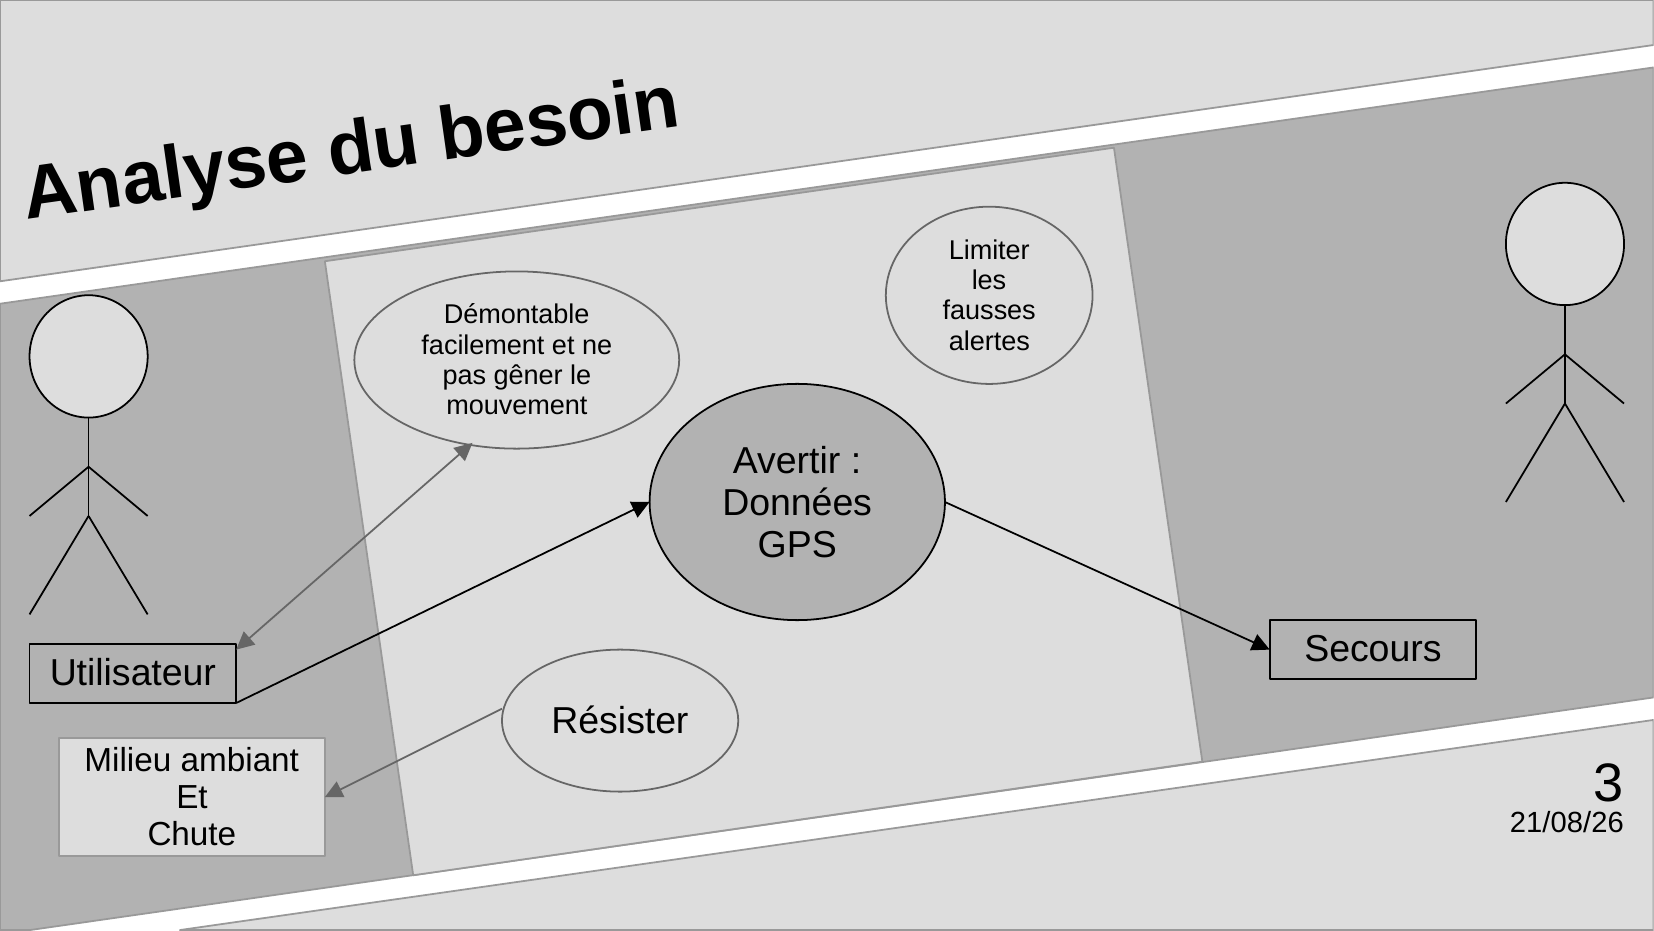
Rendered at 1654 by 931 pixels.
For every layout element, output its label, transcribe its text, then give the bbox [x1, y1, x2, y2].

text_box [324, 147, 1181, 632]
text_box [378, 504, 1203, 876]
text_box Limiter les fausses alertes [885, 206, 1093, 384]
text_box Milieu ambiant Et Chute [59, 738, 325, 857]
text_box Secours [1269, 620, 1477, 680]
title Analyse du besoin [11, 0, 1496, 272]
text_box Démontable facilement et ne pas gêner le mouvement [354, 271, 680, 449]
text_box [1505, 182, 1625, 306]
text_box Résister [501, 649, 739, 792]
text_box Avertir : Données GPS [649, 383, 945, 621]
text_box Utilisateur [29, 643, 237, 703]
text_box [29, 295, 148, 418]
